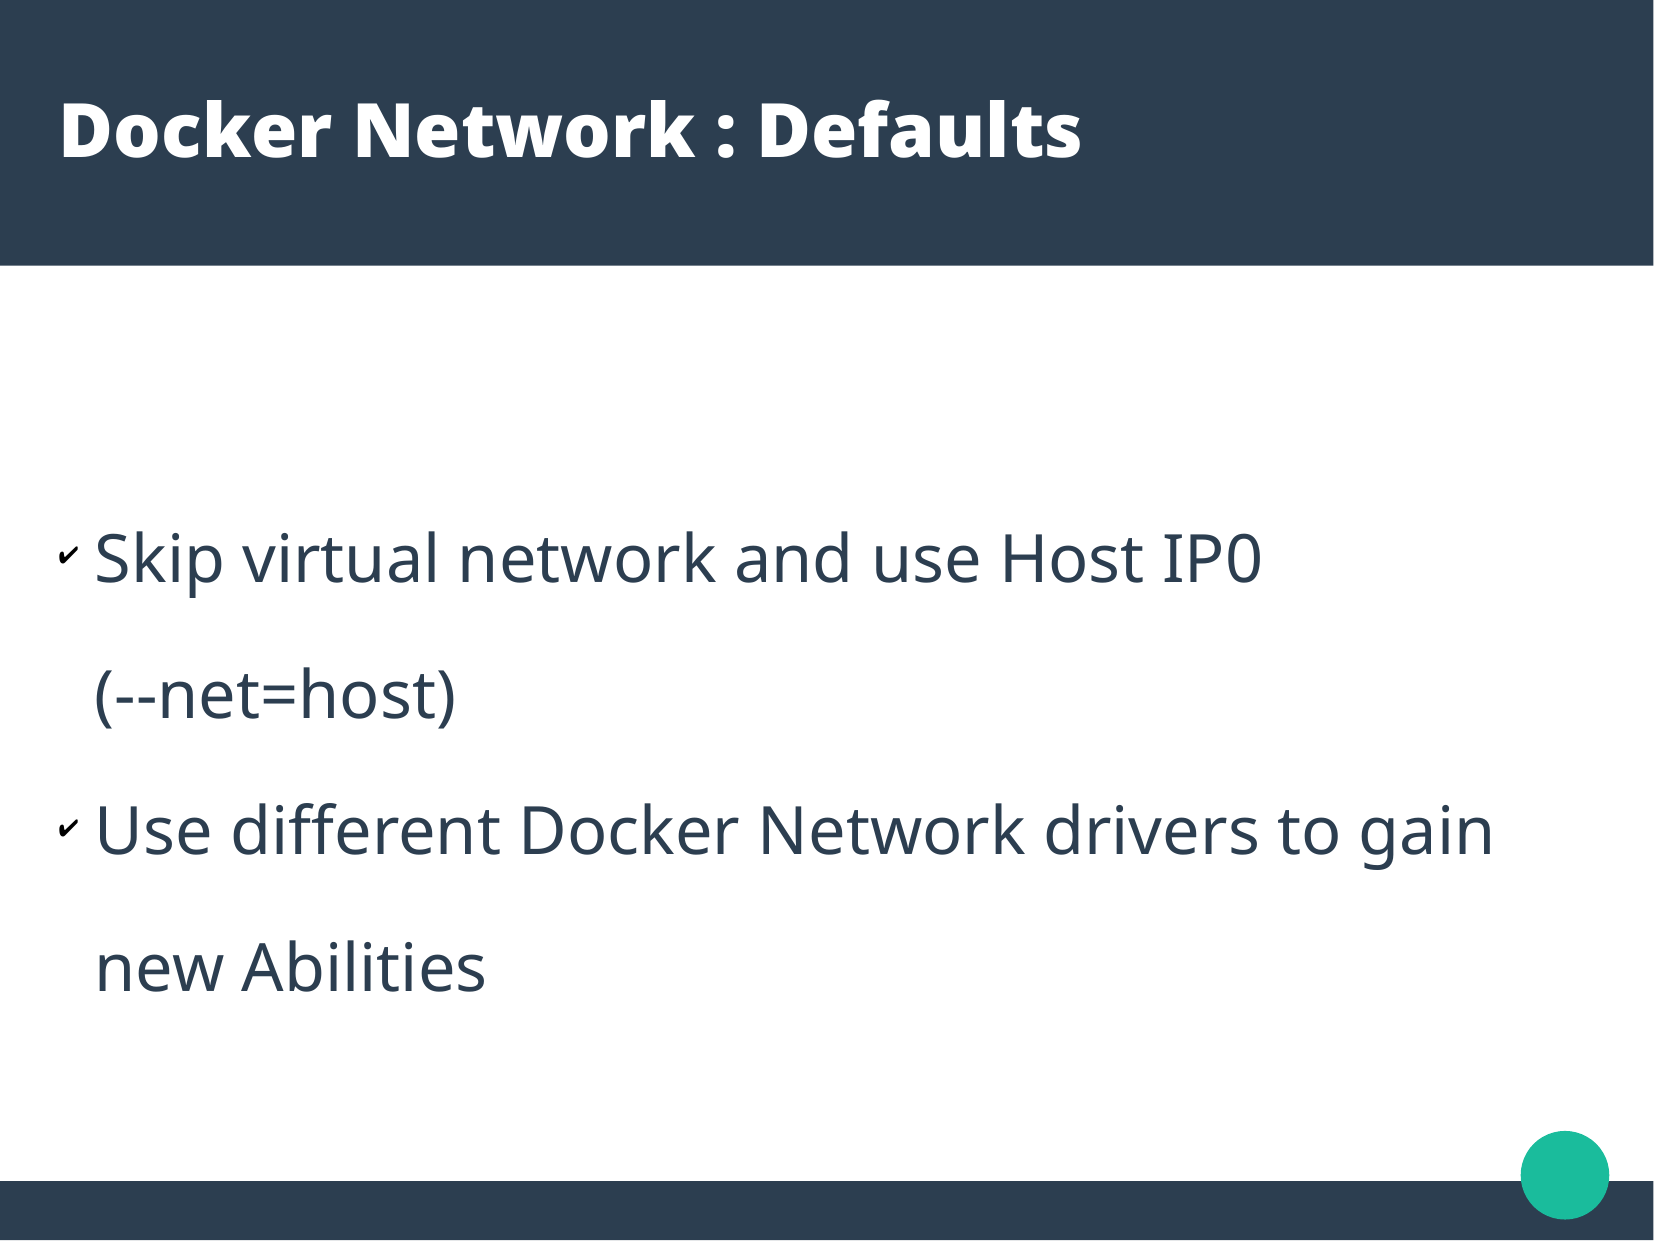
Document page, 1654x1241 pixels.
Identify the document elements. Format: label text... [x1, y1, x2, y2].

title Docker Network : Defaults [59, 40, 1595, 216]
subtitle Skip virtual network and use Host IP0 (--net=host) Use different Docker Network drivers to gain new Abilities [59, 291, 1595, 1186]
